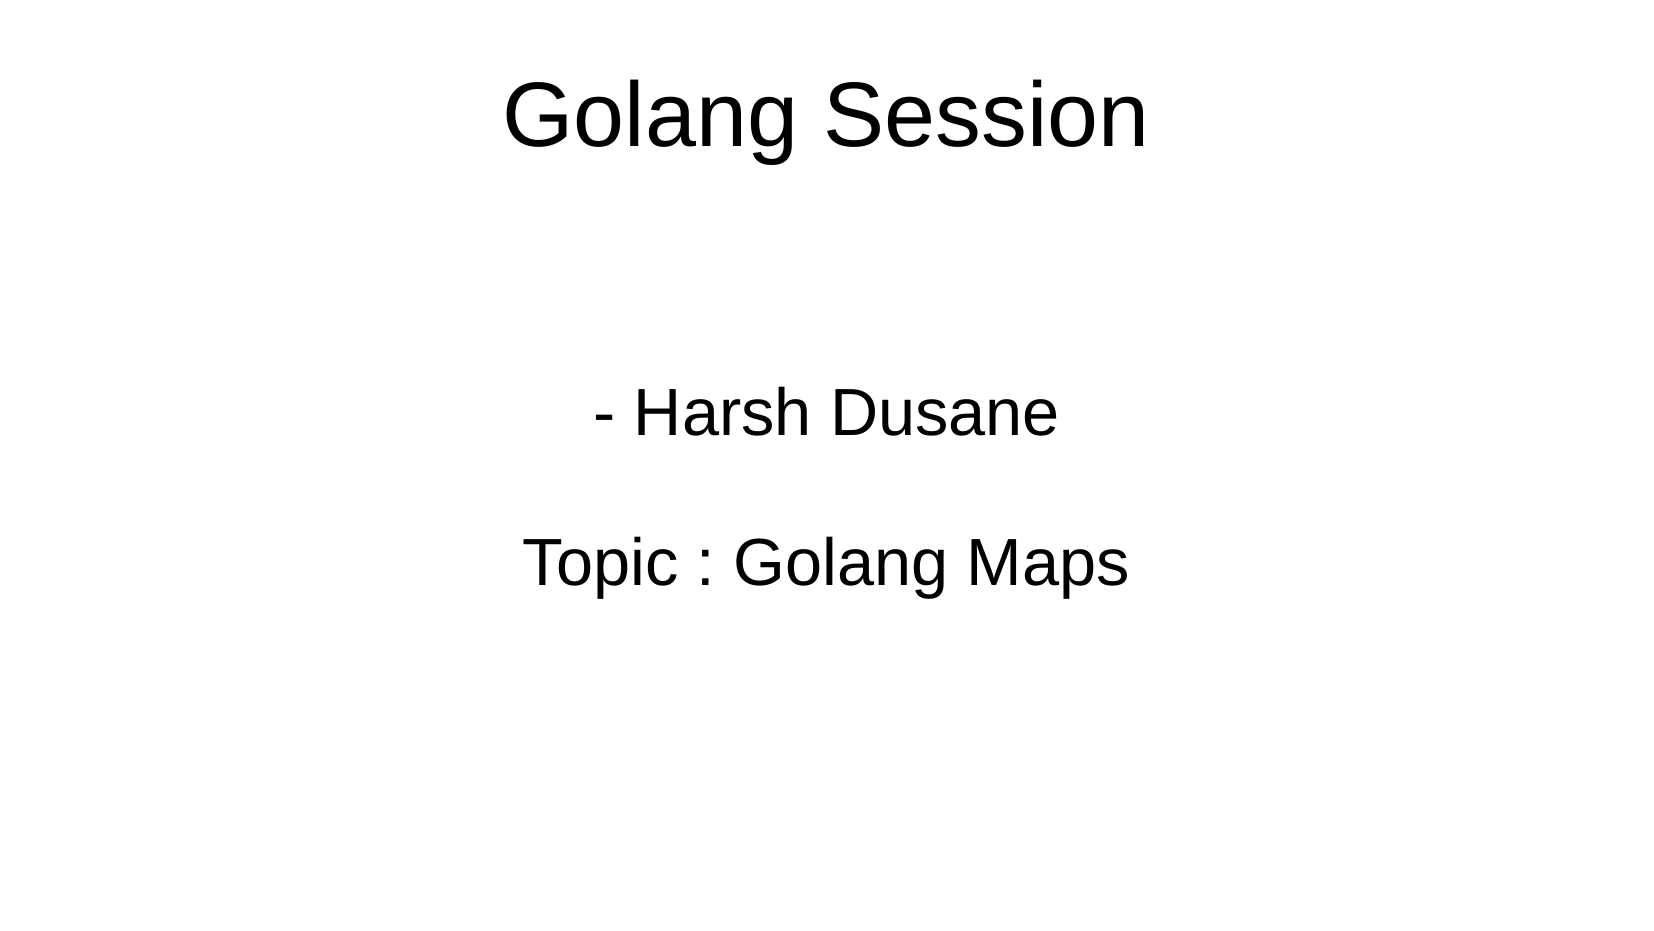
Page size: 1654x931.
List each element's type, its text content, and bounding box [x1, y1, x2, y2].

subtitle - Harsh Dusane Topic : Golang Maps [82, 217, 1571, 758]
title Golang Session [82, 37, 1571, 193]
